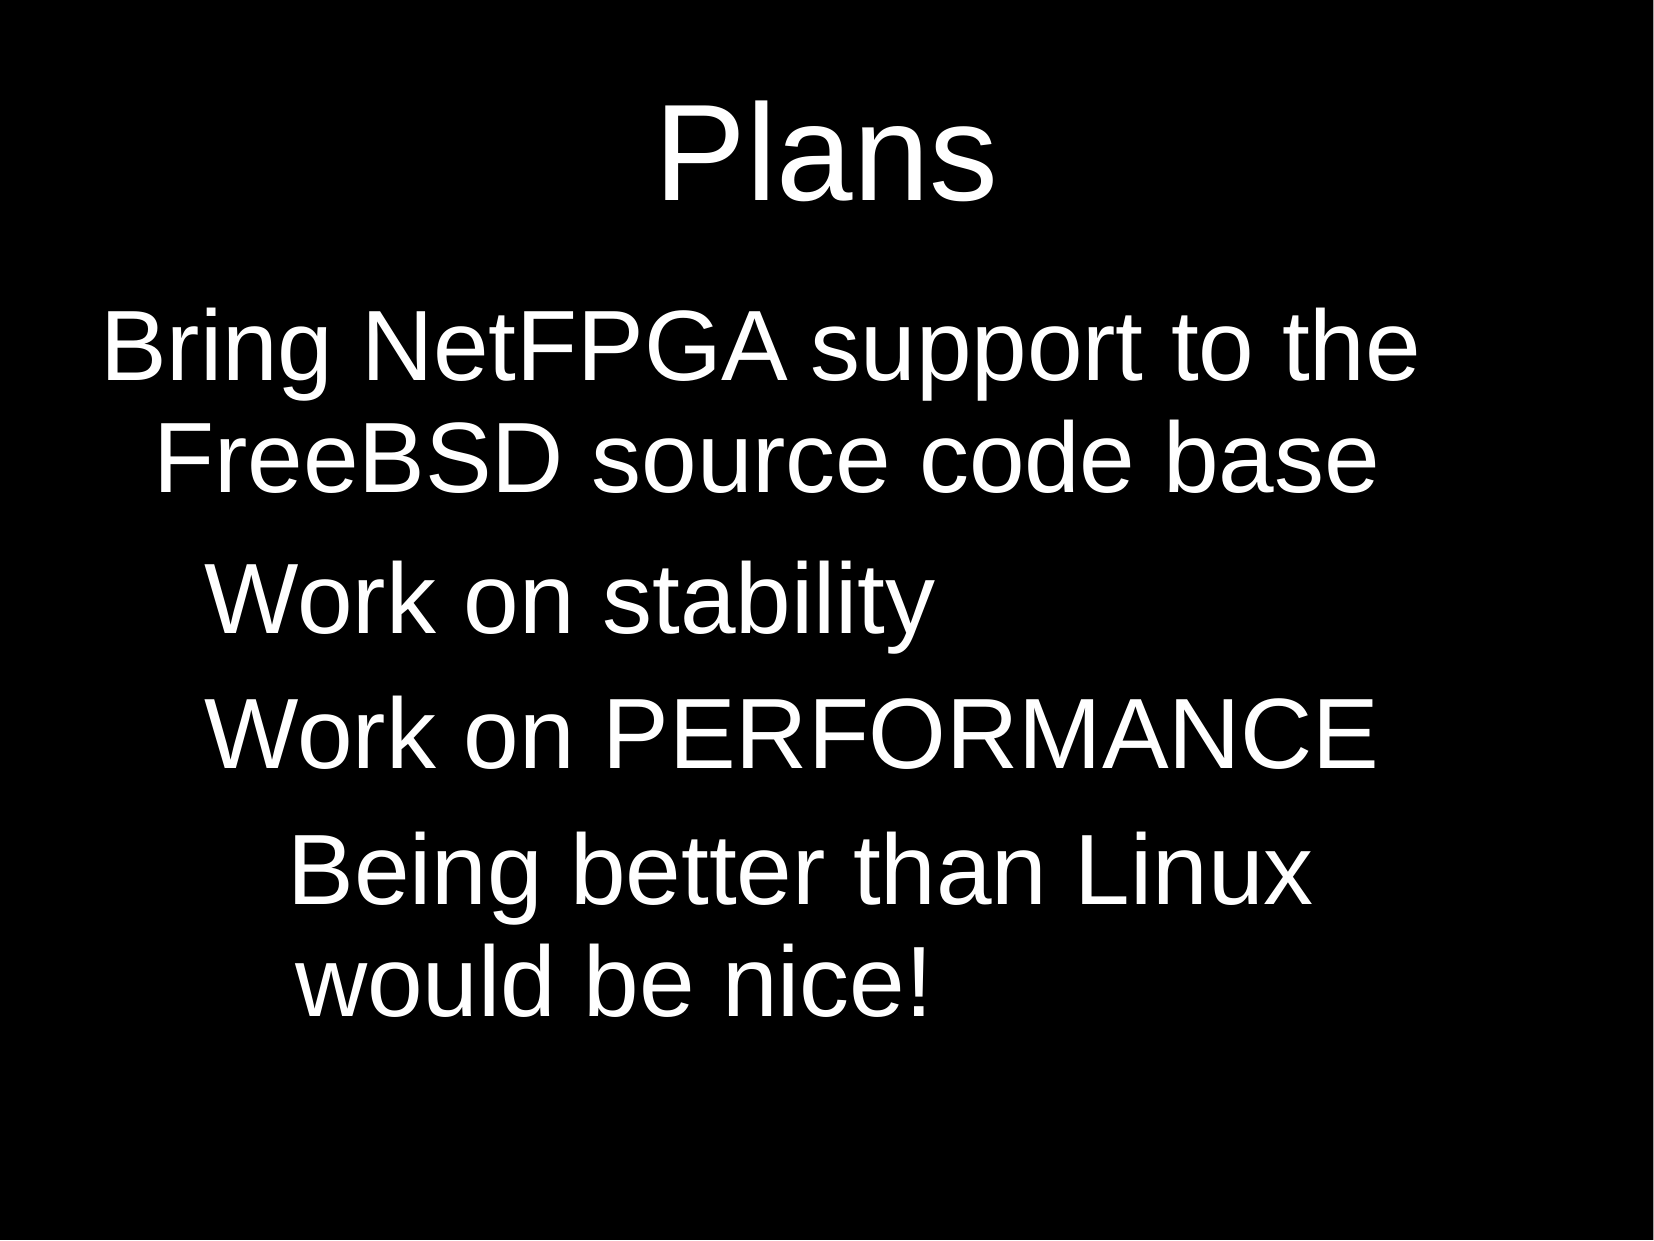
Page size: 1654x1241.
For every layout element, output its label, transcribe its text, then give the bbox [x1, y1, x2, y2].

title Plans [82, 56, 1571, 250]
list Bring NetFPGA support to the FreeBSD source code base Work on stability Work on PERFORMANCE Being better than Linux would be nice! [82, 290, 1571, 1094]
